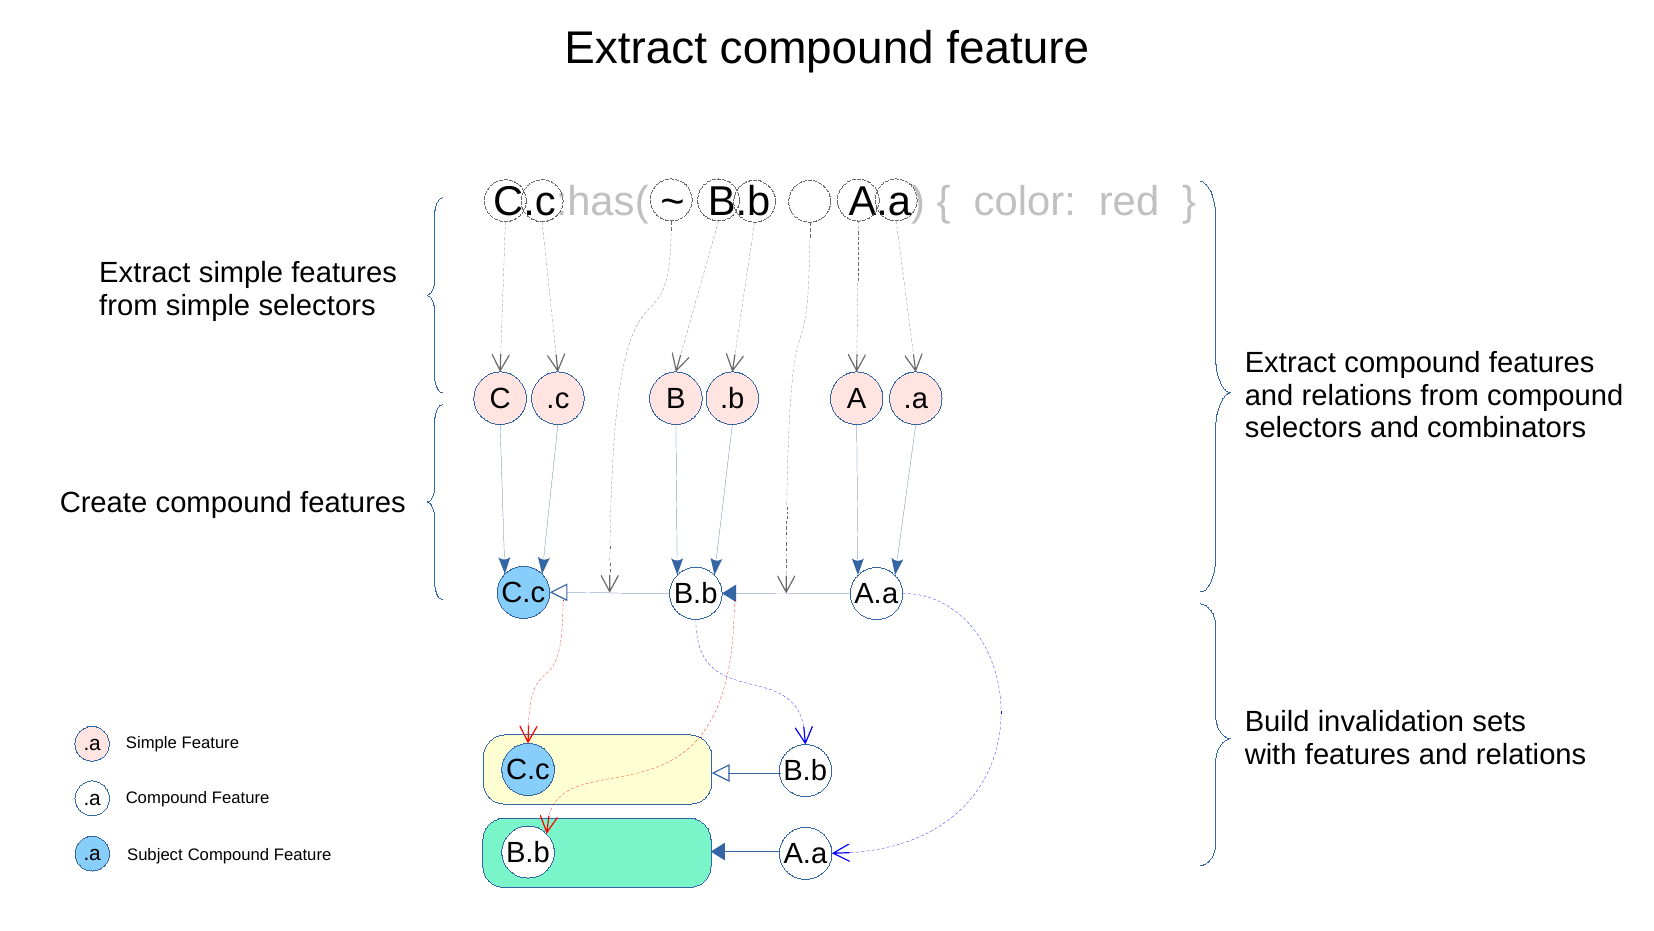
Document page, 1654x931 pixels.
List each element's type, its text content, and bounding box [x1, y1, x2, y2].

text_box [722, 595, 732, 601]
text_box Subject Compound Feature [112, 837, 355, 871]
text_box [788, 180, 831, 223]
text_box A.a [779, 827, 832, 880]
text_box [550, 593, 563, 601]
text_box Extract compound features and relations from compound selectors and combinators [1230, 338, 1649, 452]
text_box Compound Feature [111, 780, 323, 815]
text_box Build invalidation sets with features and relations [1230, 698, 1619, 789]
text_box B.b [779, 744, 832, 797]
text_box .a [74, 726, 110, 762]
text_box Extract compound feature [0, 15, 1654, 91]
text_box Simple Feature [111, 726, 269, 761]
text_box Extract simple features from simple selectors [84, 248, 423, 329]
text_box A [830, 371, 883, 425]
text_box C [473, 371, 527, 425]
text_box [483, 734, 712, 805]
text_box [737, 594, 752, 601]
text_box .b [706, 371, 759, 425]
text_box [568, 593, 582, 600]
text_box C.c:has( ~ B.b A.a) { color: red } [478, 177, 1172, 225]
text_box [549, 818, 555, 826]
text_box [482, 818, 712, 888]
text_box [837, 178, 918, 222]
text_box C.c [497, 566, 550, 619]
text_box [708, 562, 713, 572]
text_box C.c [501, 743, 555, 796]
text_box [715, 547, 761, 593]
text_box [543, 547, 590, 592]
text_box [554, 586, 566, 598]
text_box B [649, 371, 703, 425]
text_box [650, 178, 693, 221]
text_box Create compound features [45, 478, 423, 527]
text_box .a [74, 780, 110, 816]
text_box B.b [669, 567, 723, 620]
text_box [697, 178, 776, 223]
text_box .a [75, 836, 110, 872]
text_box .c [531, 371, 585, 425]
text_box [484, 179, 564, 222]
text_box B.b [501, 826, 555, 879]
text_box .a [889, 371, 943, 425]
text_box A.a [850, 567, 903, 620]
